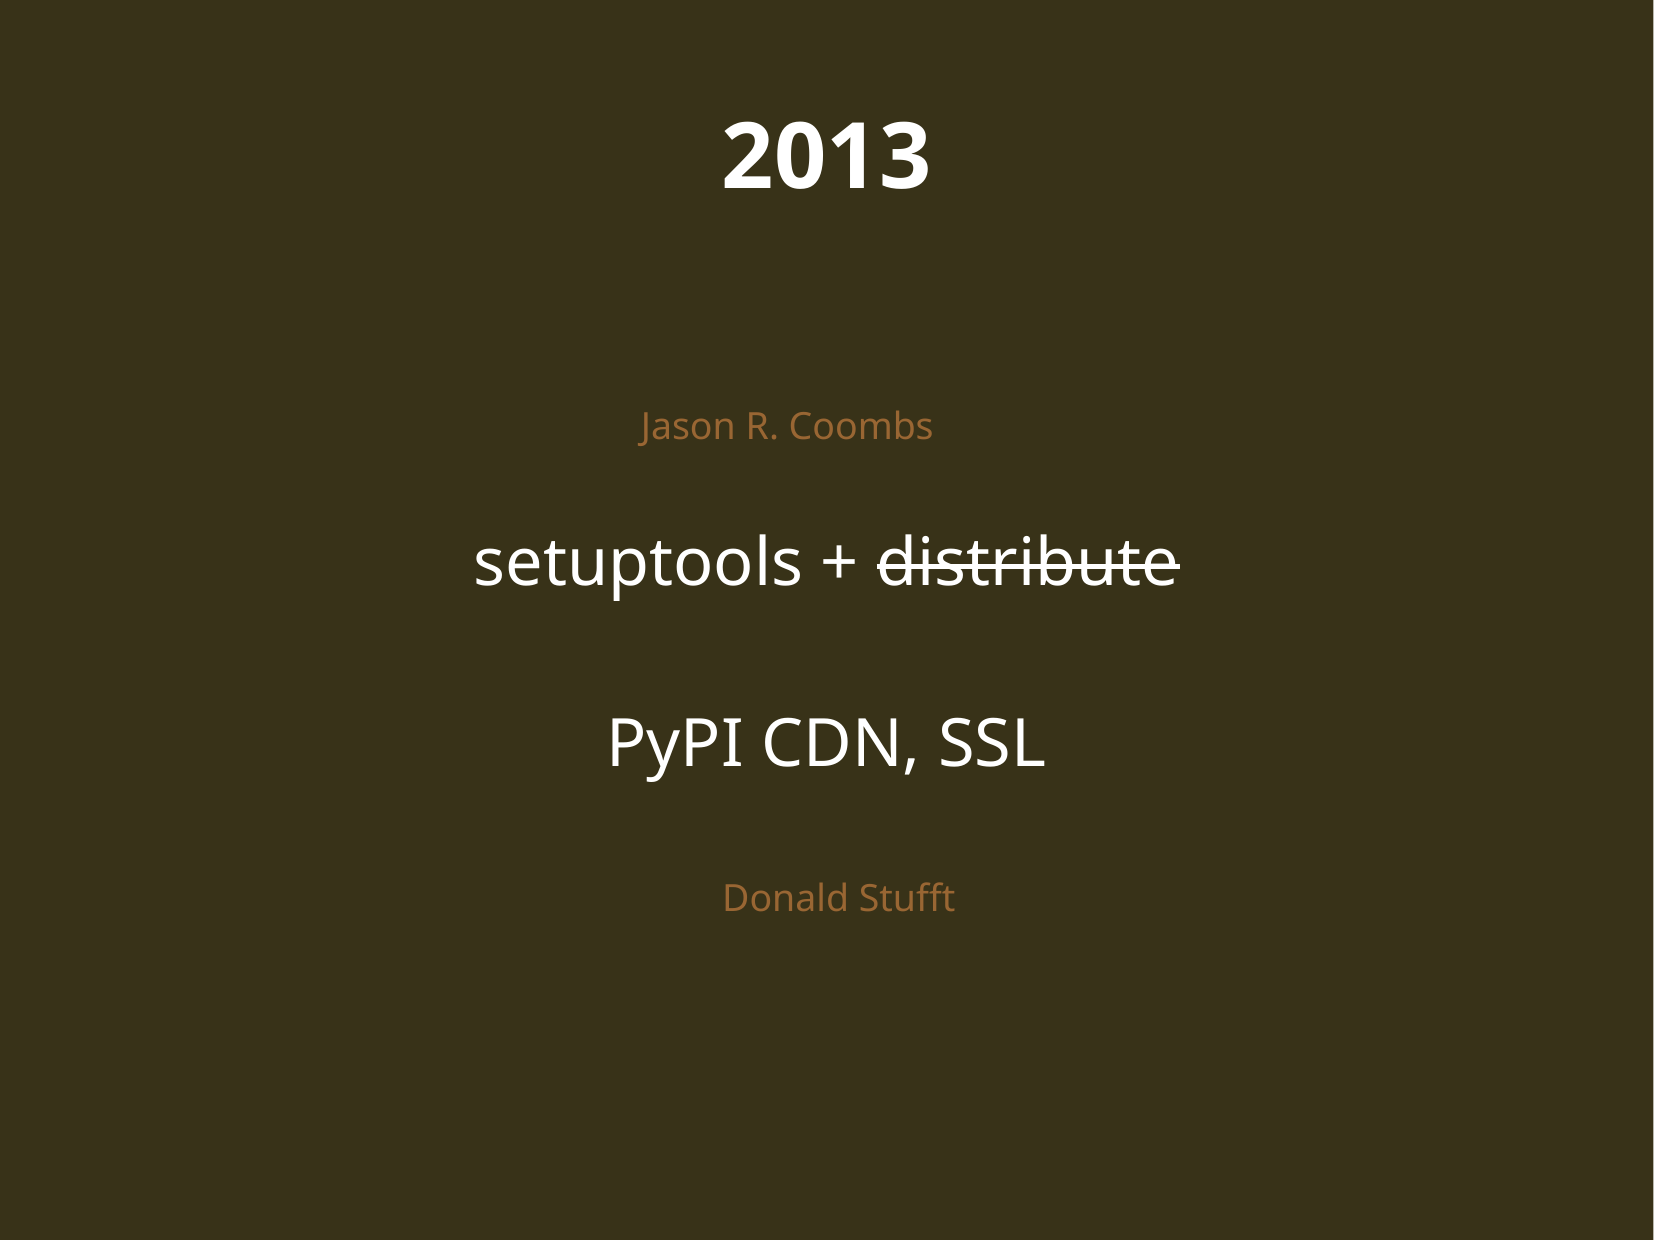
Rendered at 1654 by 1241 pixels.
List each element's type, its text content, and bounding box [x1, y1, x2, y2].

subtitle setuptools + distribute PyPI CDN, SSL [82, 290, 1571, 1010]
text_box Donald Stufft [707, 864, 969, 922]
text_box Jason R. Coombs [625, 391, 944, 449]
title 2013 [82, 49, 1571, 257]
